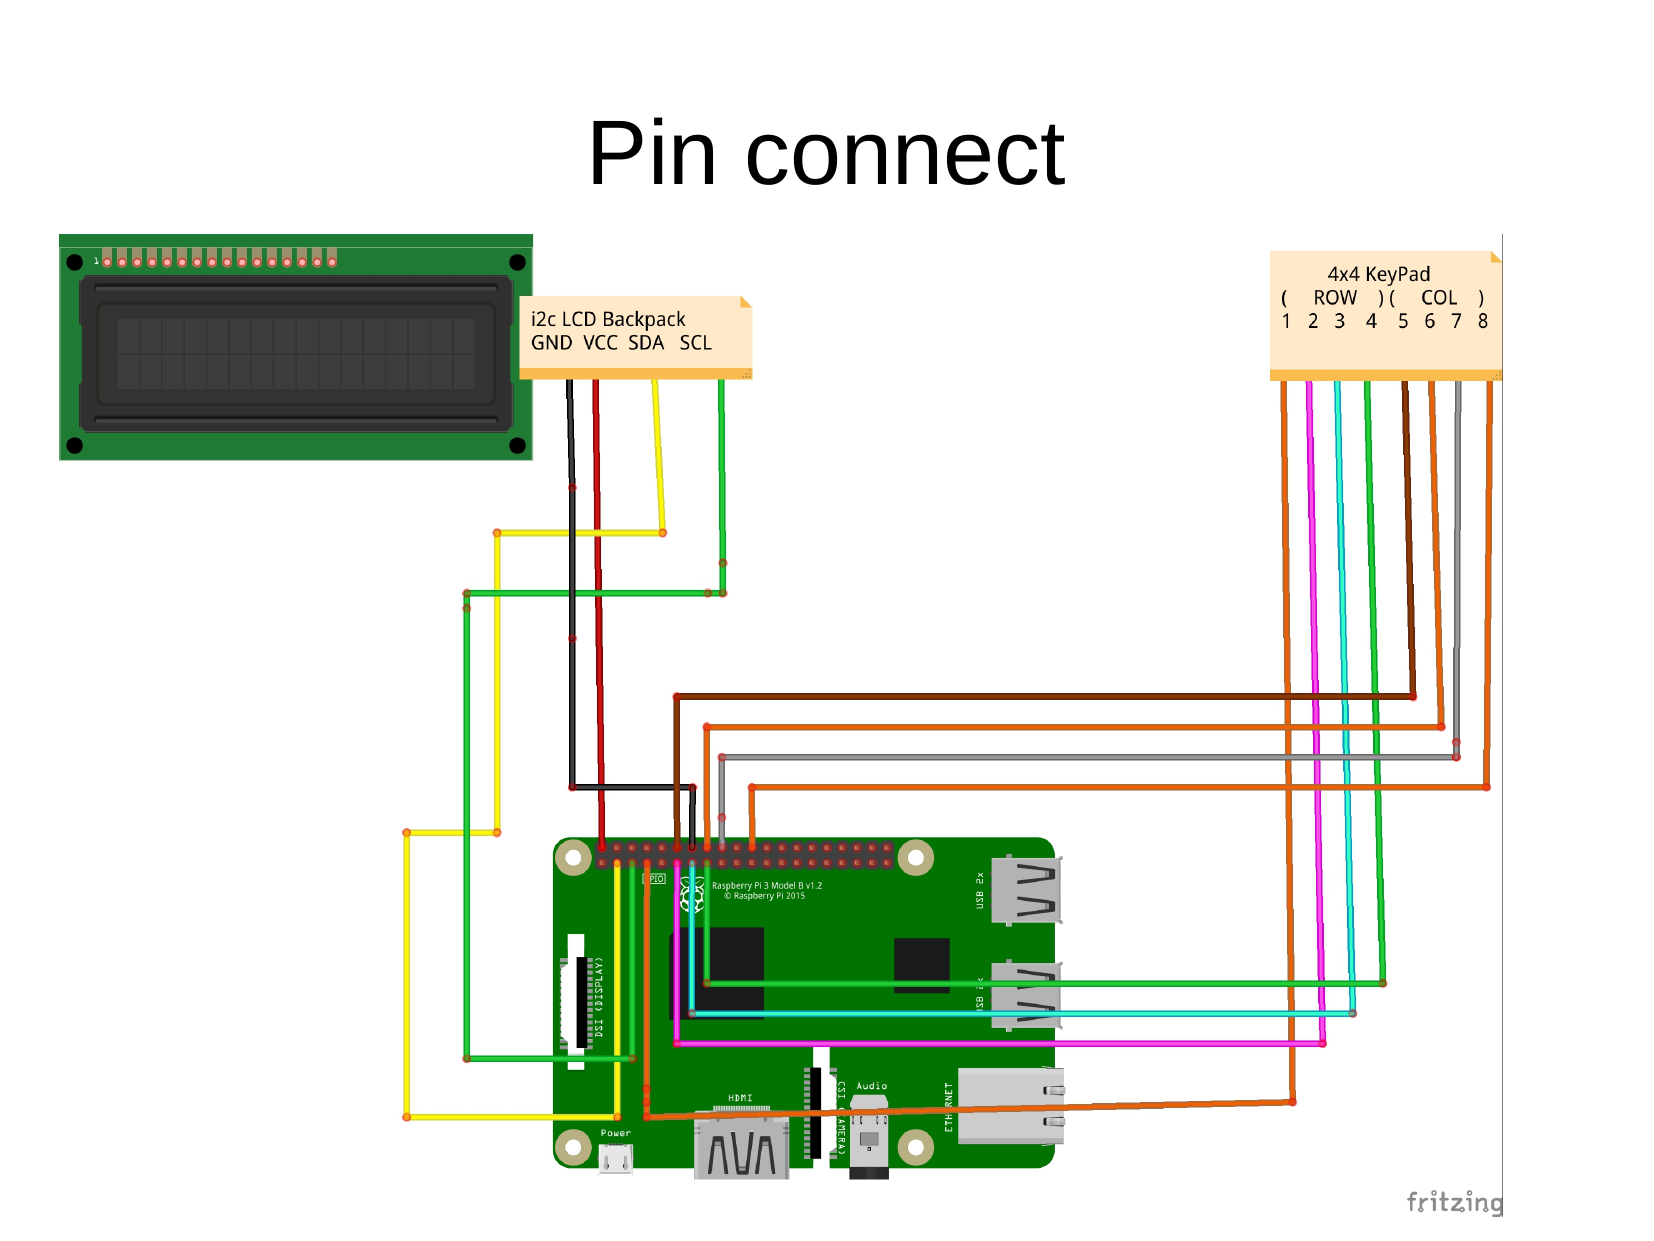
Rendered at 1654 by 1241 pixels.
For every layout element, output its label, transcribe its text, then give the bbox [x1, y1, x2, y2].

picture [59, 234, 1503, 1217]
title Pin connect [82, 49, 1571, 257]
